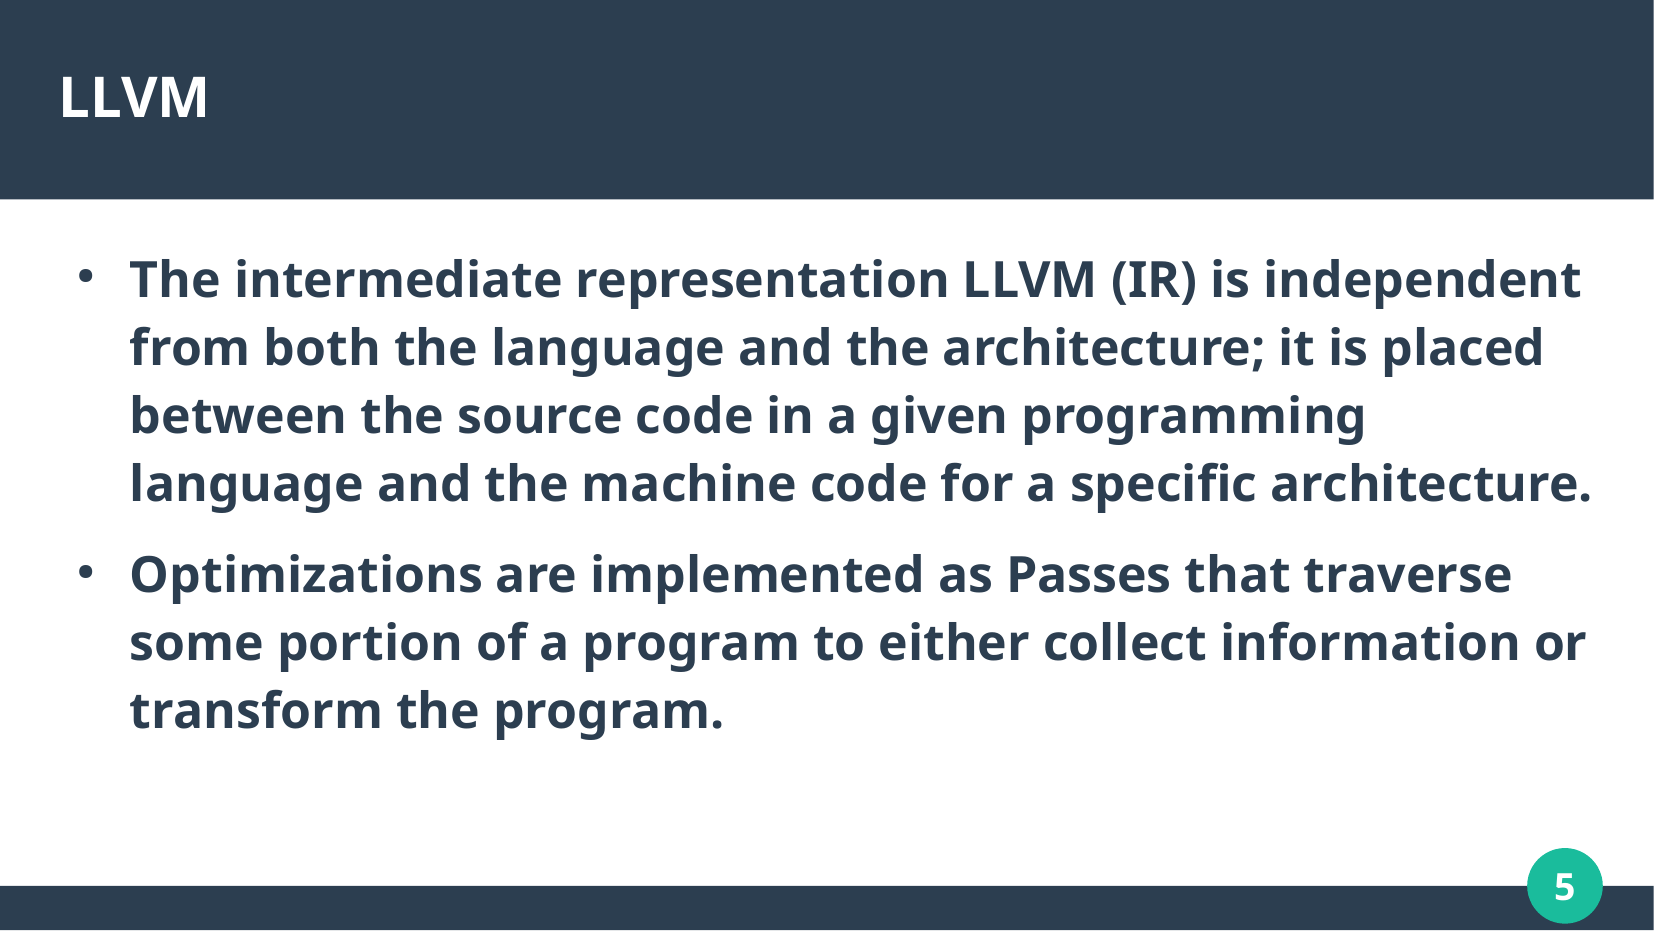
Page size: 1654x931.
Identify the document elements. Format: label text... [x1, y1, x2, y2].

title LLVM [59, 37, 1595, 155]
list The intermediate representation LLVM (IR) is independent from both the language and the architecture; it is placed between the source code in a given programming language and the machine code for a specific architecture. Optimizations are implemented as Passes that traverse some portion of a program to either collect information or transform the program. [59, 243, 1595, 864]
